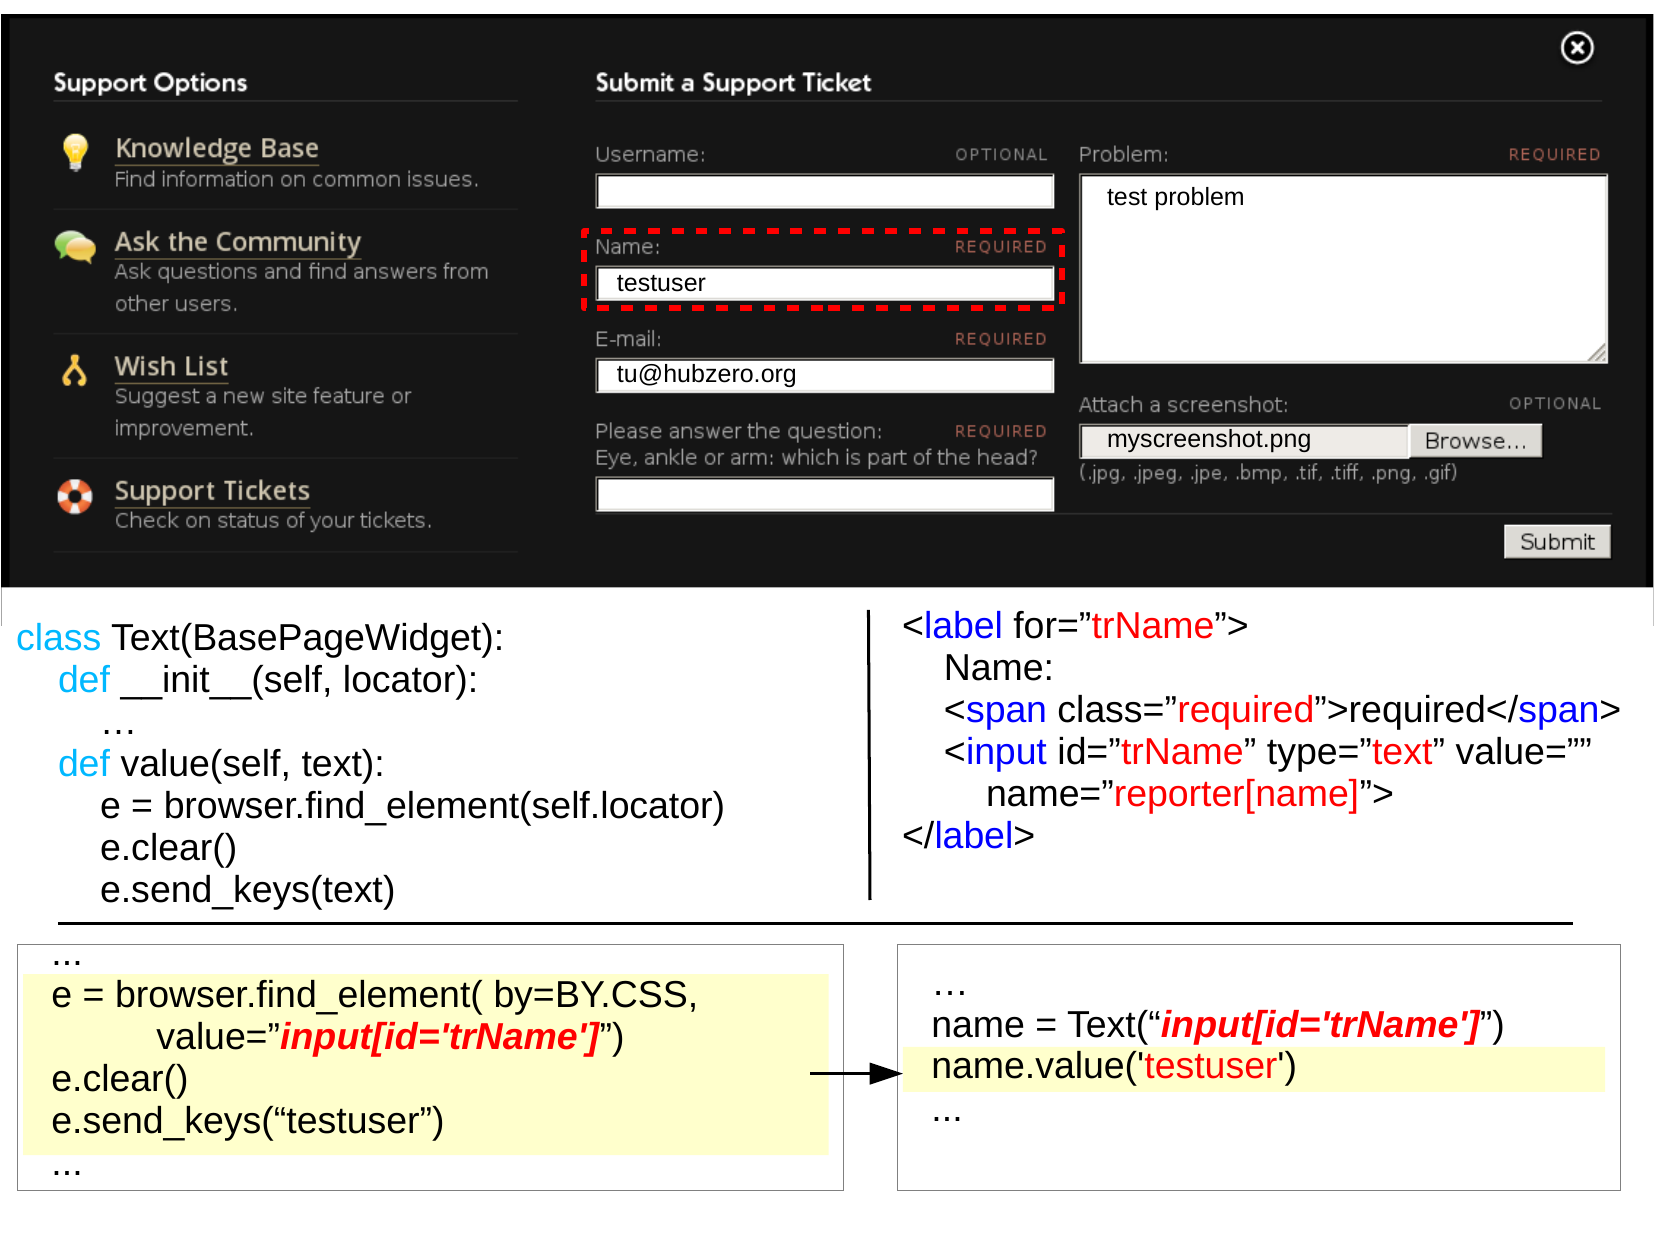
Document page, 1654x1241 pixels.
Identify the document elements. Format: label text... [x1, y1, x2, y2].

text_box test problem [1092, 175, 1261, 218]
text_box [1, 587, 1654, 1212]
text_box <label for=”trName”> Name: <span class=”required”>required</span> <input id=”trName” type=”text” value=”” name=”reporter[name]”> </label> [887, 597, 1637, 865]
text_box tu@hubzero.org [602, 352, 812, 395]
text_box … name = Text(“input[id='trName']”) name.value('testuser') ... [916, 953, 1576, 1137]
text_box testuser [602, 260, 722, 304]
text_box ... e = browser.find_element( by=BY.CSS, value=”input[id='trName']”) e.clear() e.send_keys(“testuser”) ... [36, 924, 844, 1191]
text_box class Text(BasePageWidget): def __init__(self, locator): … def value(self, text): e = browser.find_element(self.locator) e.clear() e.send_keys(text) [1, 609, 740, 918]
text_box myscreenshot.png [1092, 417, 1327, 460]
picture [1, 14, 1654, 587]
